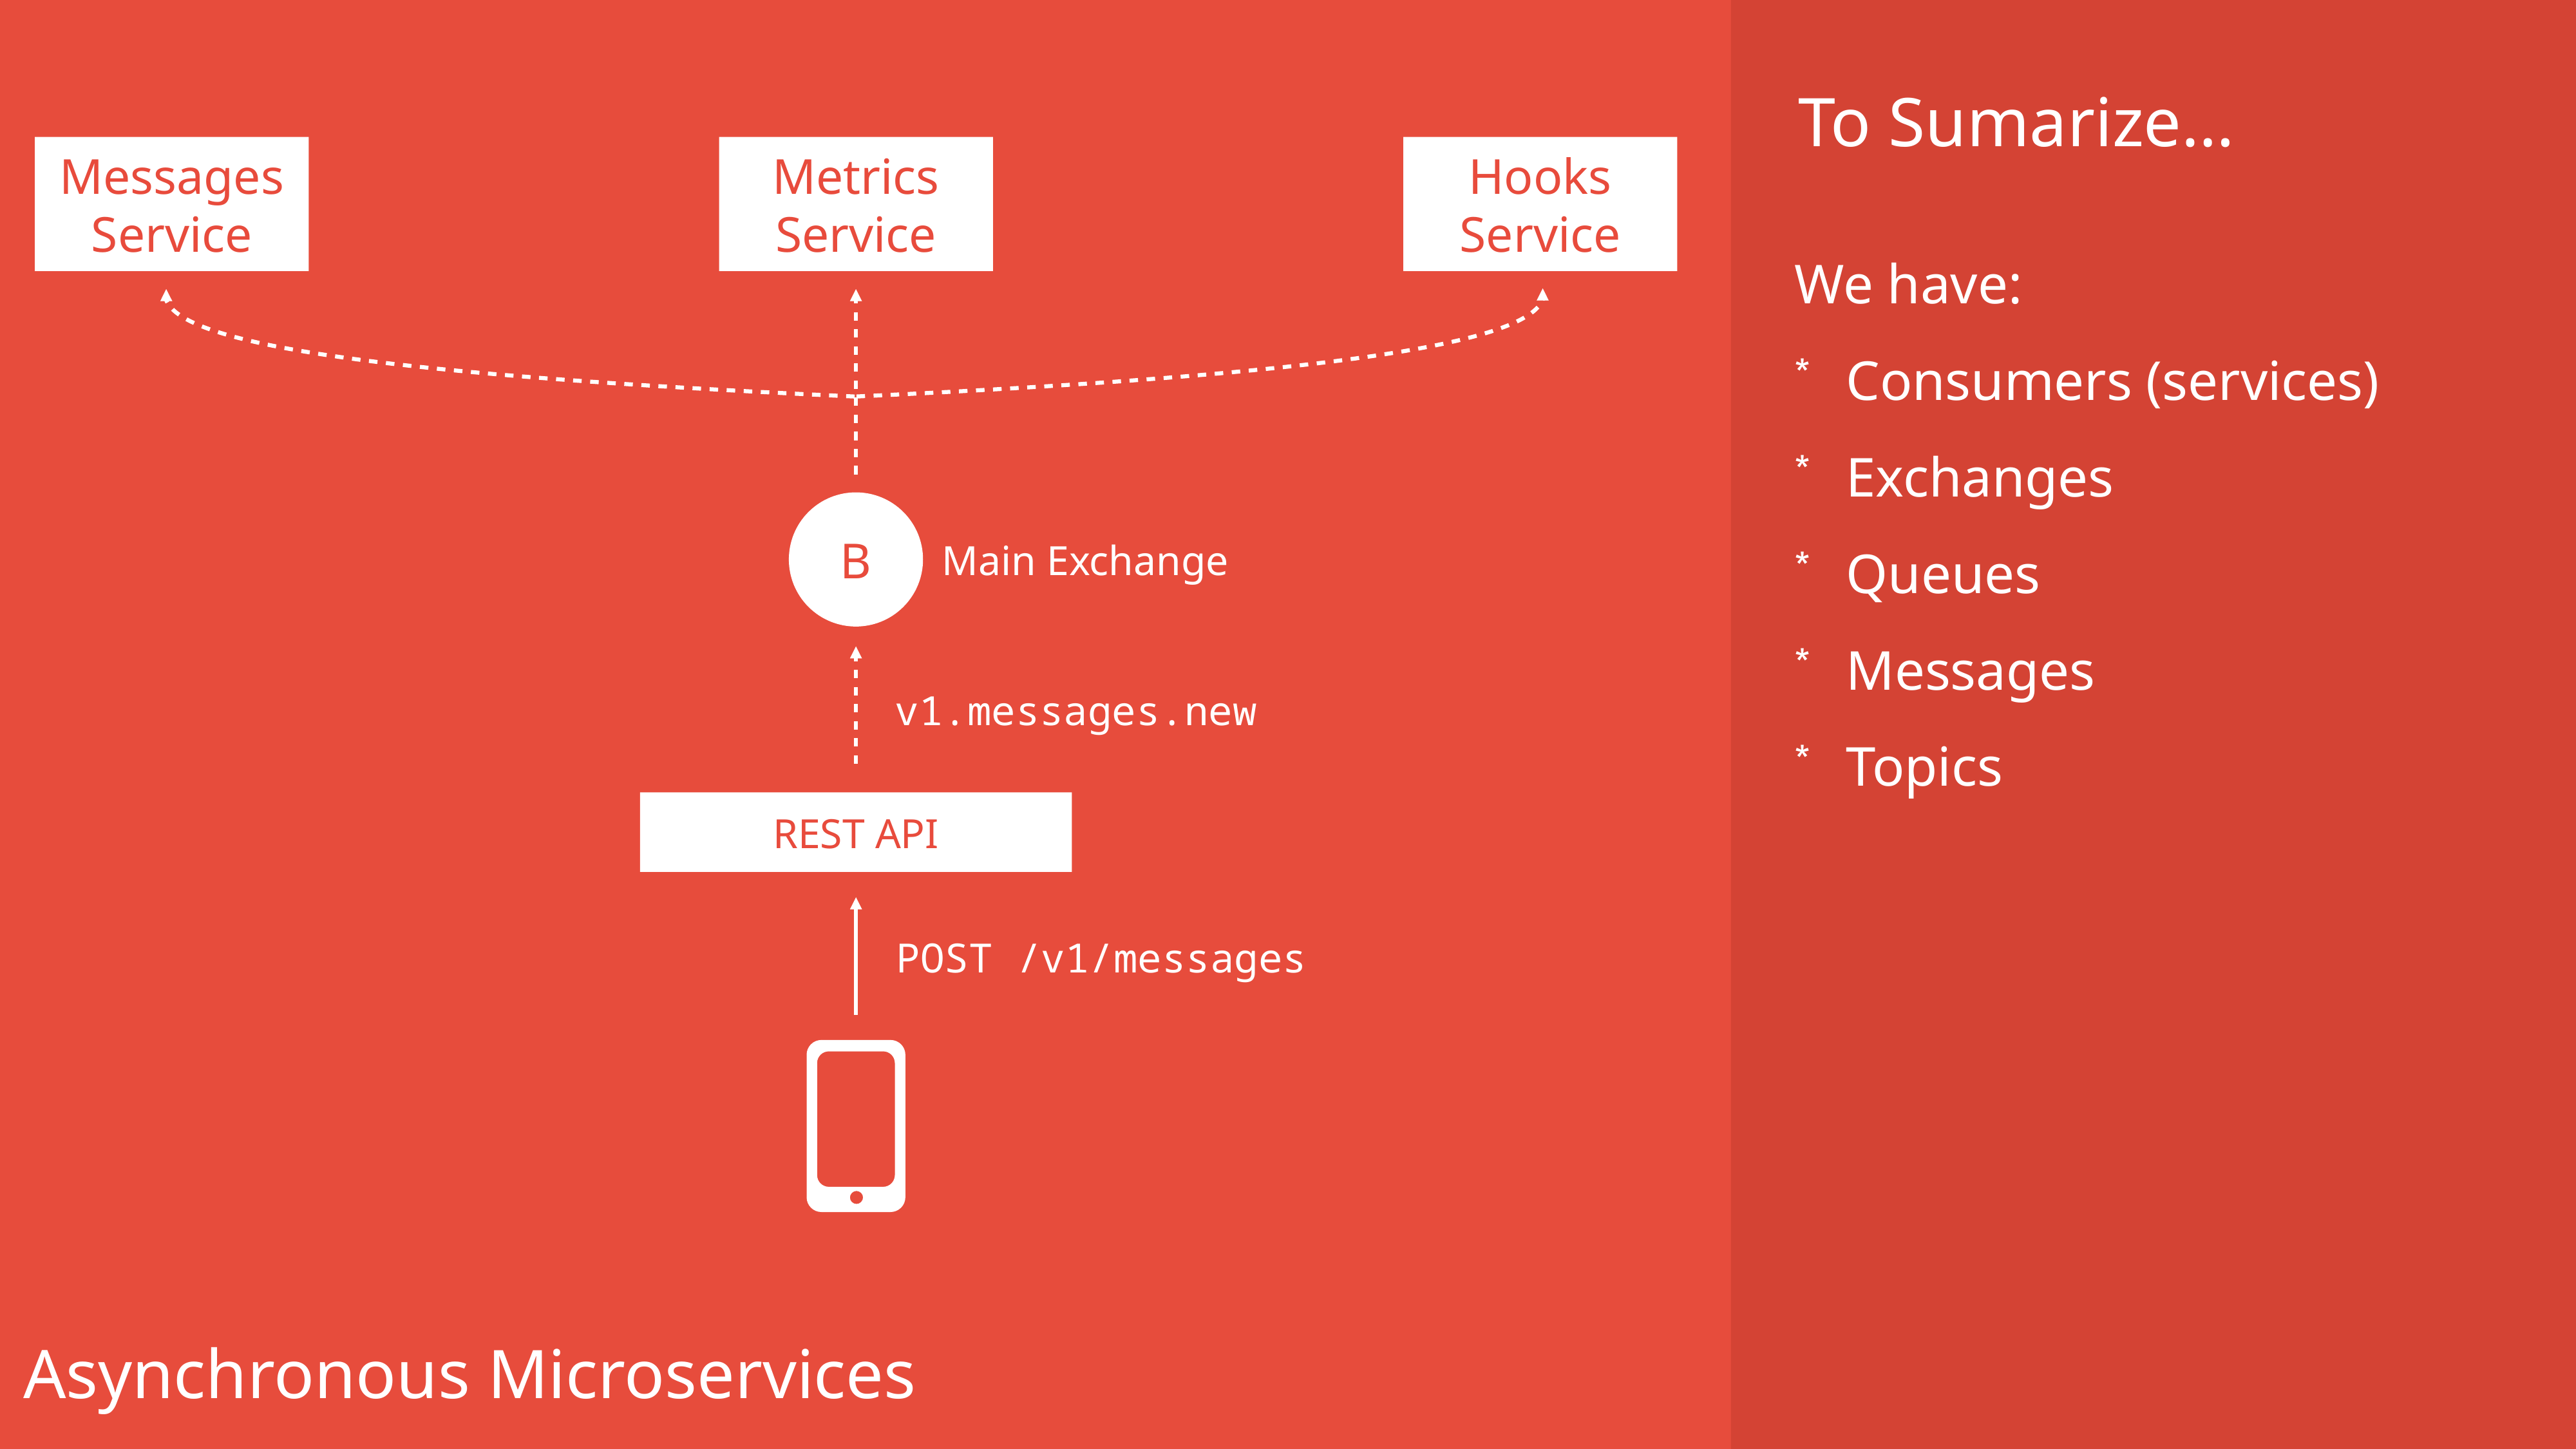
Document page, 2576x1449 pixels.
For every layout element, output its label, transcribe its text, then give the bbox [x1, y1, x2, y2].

text_box Asynchronous Microservices [17, 1325, 922, 1417]
text_box B [788, 492, 923, 627]
text_box We have: Consumers (services) Exchanges Queues Messages Topics [1794, 217, 2515, 797]
text_box [806, 1039, 905, 1213]
text_box Metrics Service [719, 137, 993, 271]
text_box Messages Service [35, 137, 309, 271]
text_box POST /v1/messages [891, 927, 1312, 987]
text_box REST API [639, 792, 1072, 872]
text_box [1730, 0, 2576, 1449]
text_box Hooks Service [1403, 137, 1678, 271]
text_box To Sumarize… [1792, 74, 2241, 166]
text_box Main Exchange [936, 529, 1235, 589]
text_box v1.messages.new [889, 679, 1263, 739]
